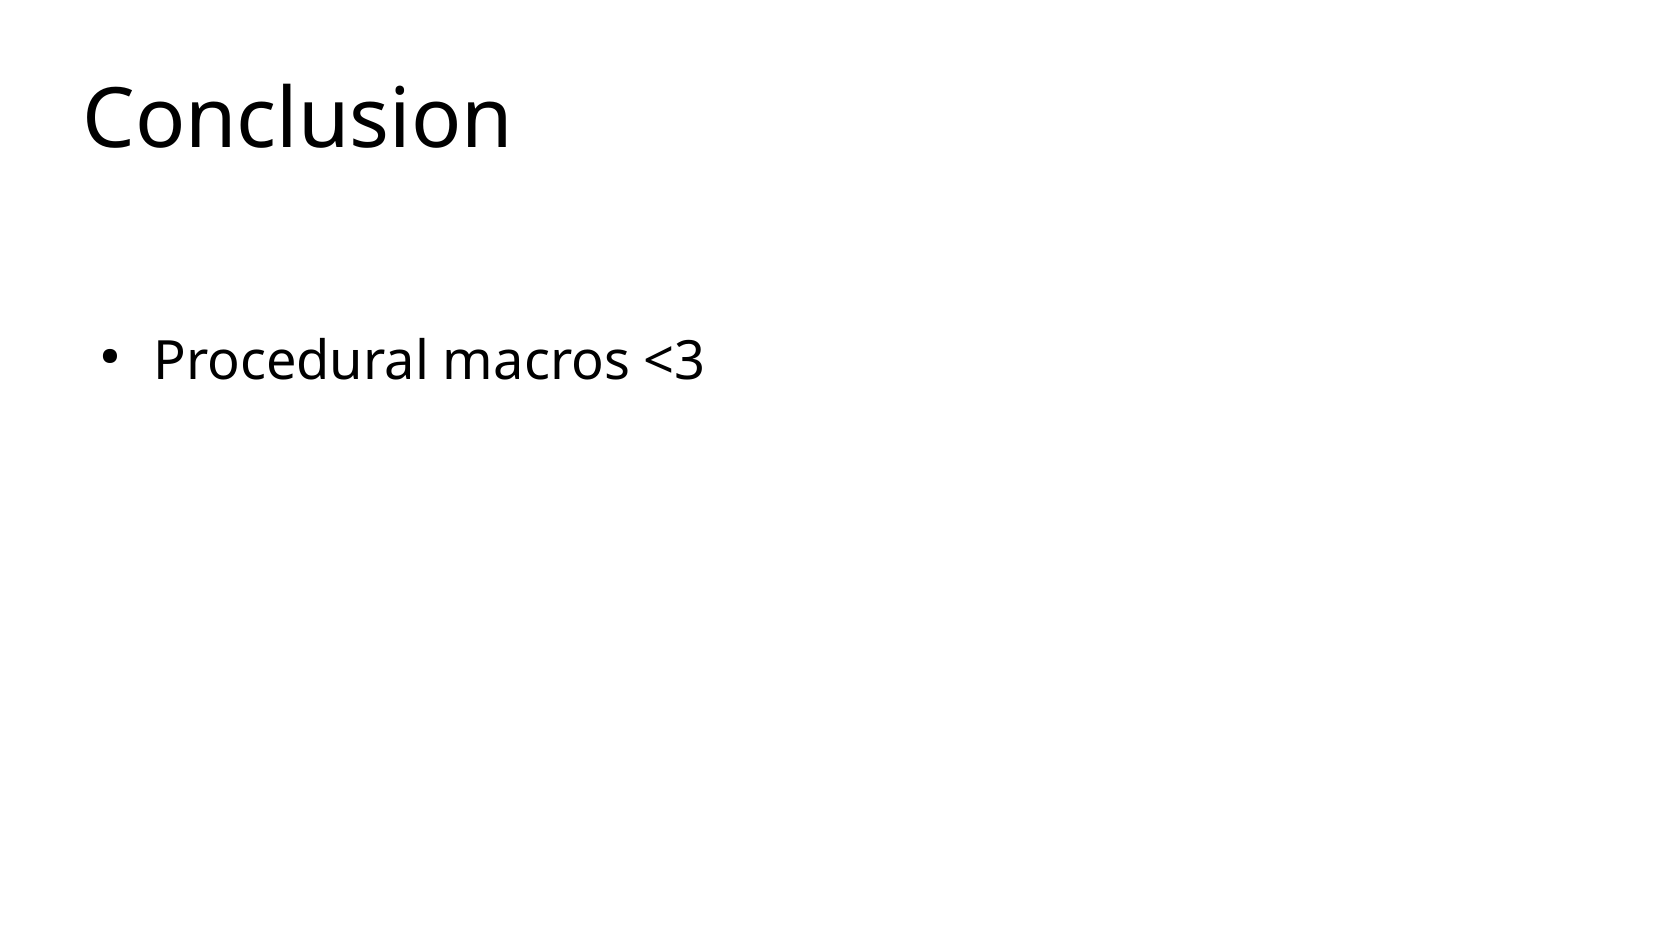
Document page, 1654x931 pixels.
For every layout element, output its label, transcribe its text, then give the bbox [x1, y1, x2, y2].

title Conclusion [82, 37, 1571, 193]
list Procedural macros <3 [82, 217, 1571, 758]
